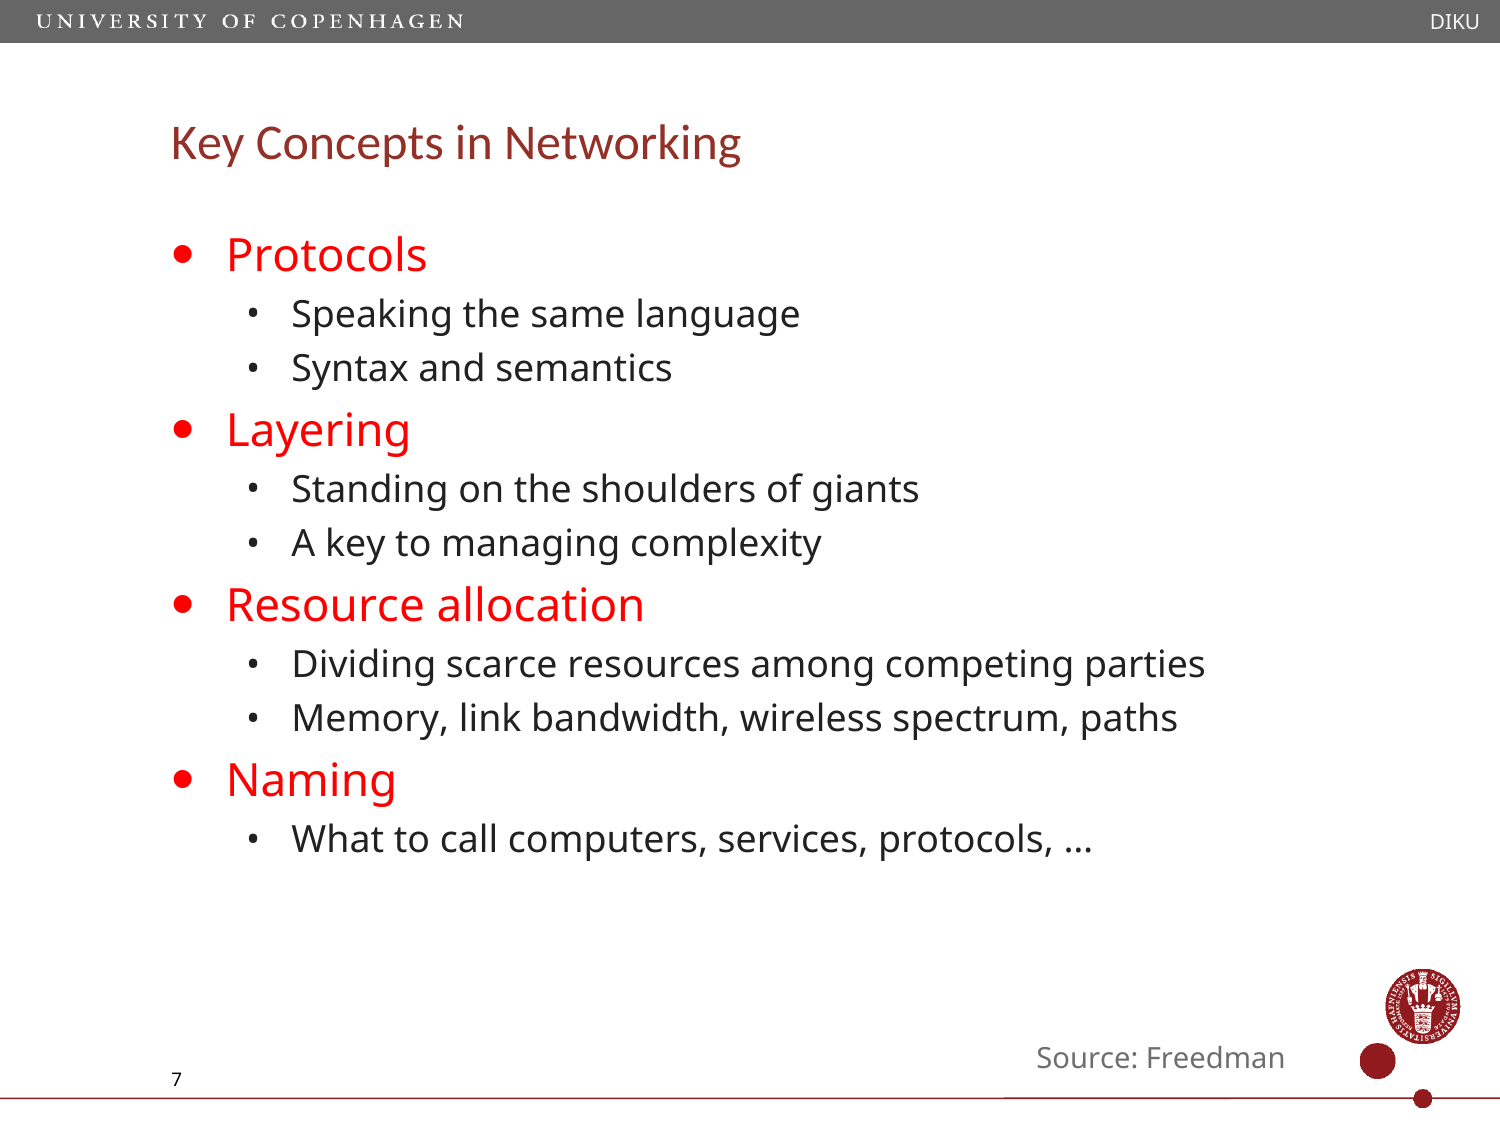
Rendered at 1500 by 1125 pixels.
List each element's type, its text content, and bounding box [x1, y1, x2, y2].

text_box DIKU [469, 0, 1495, 43]
text_box Key Concepts in Networking [171, 75, 1329, 171]
text_box Protocols Speaking the same language Syntax and semantics Layering Standing on the shoulders of giants A key to managing complexity Resource allocation Dividing scarce resources among competing parties Memory, link bandwidth, wireless spectrum, paths Naming What to call computers, services, protocols, … [171, 225, 1329, 900]
picture [0, 910, 1500, 1122]
text_box <number> [171, 1067, 522, 1092]
text_box Source: Freedman [1021, 1031, 1341, 1083]
